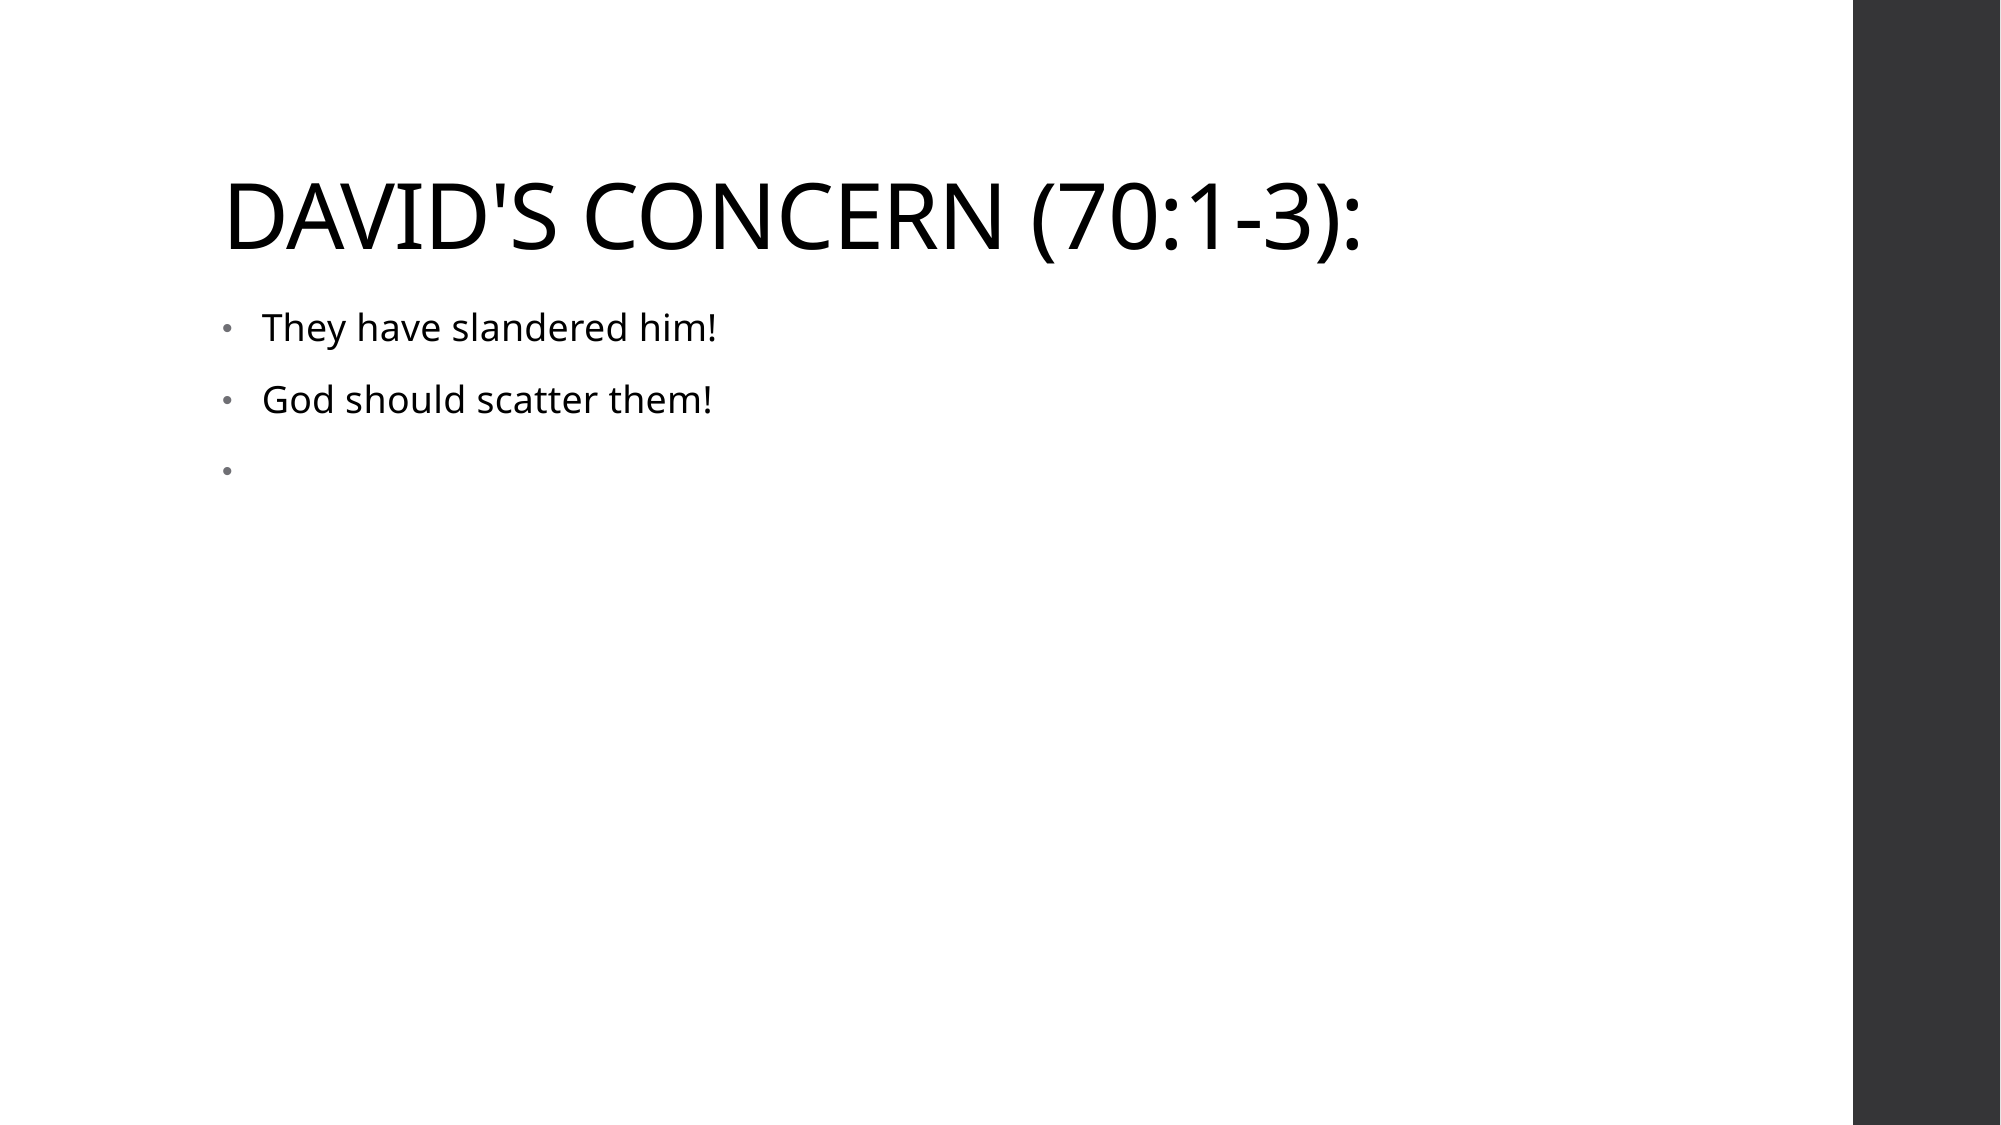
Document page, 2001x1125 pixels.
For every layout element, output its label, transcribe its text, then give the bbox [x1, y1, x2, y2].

title DAVID'S CONCERN (70:1-3): [206, 60, 1797, 278]
list They have slandered him! God should scatter them! [206, 299, 1617, 1014]
